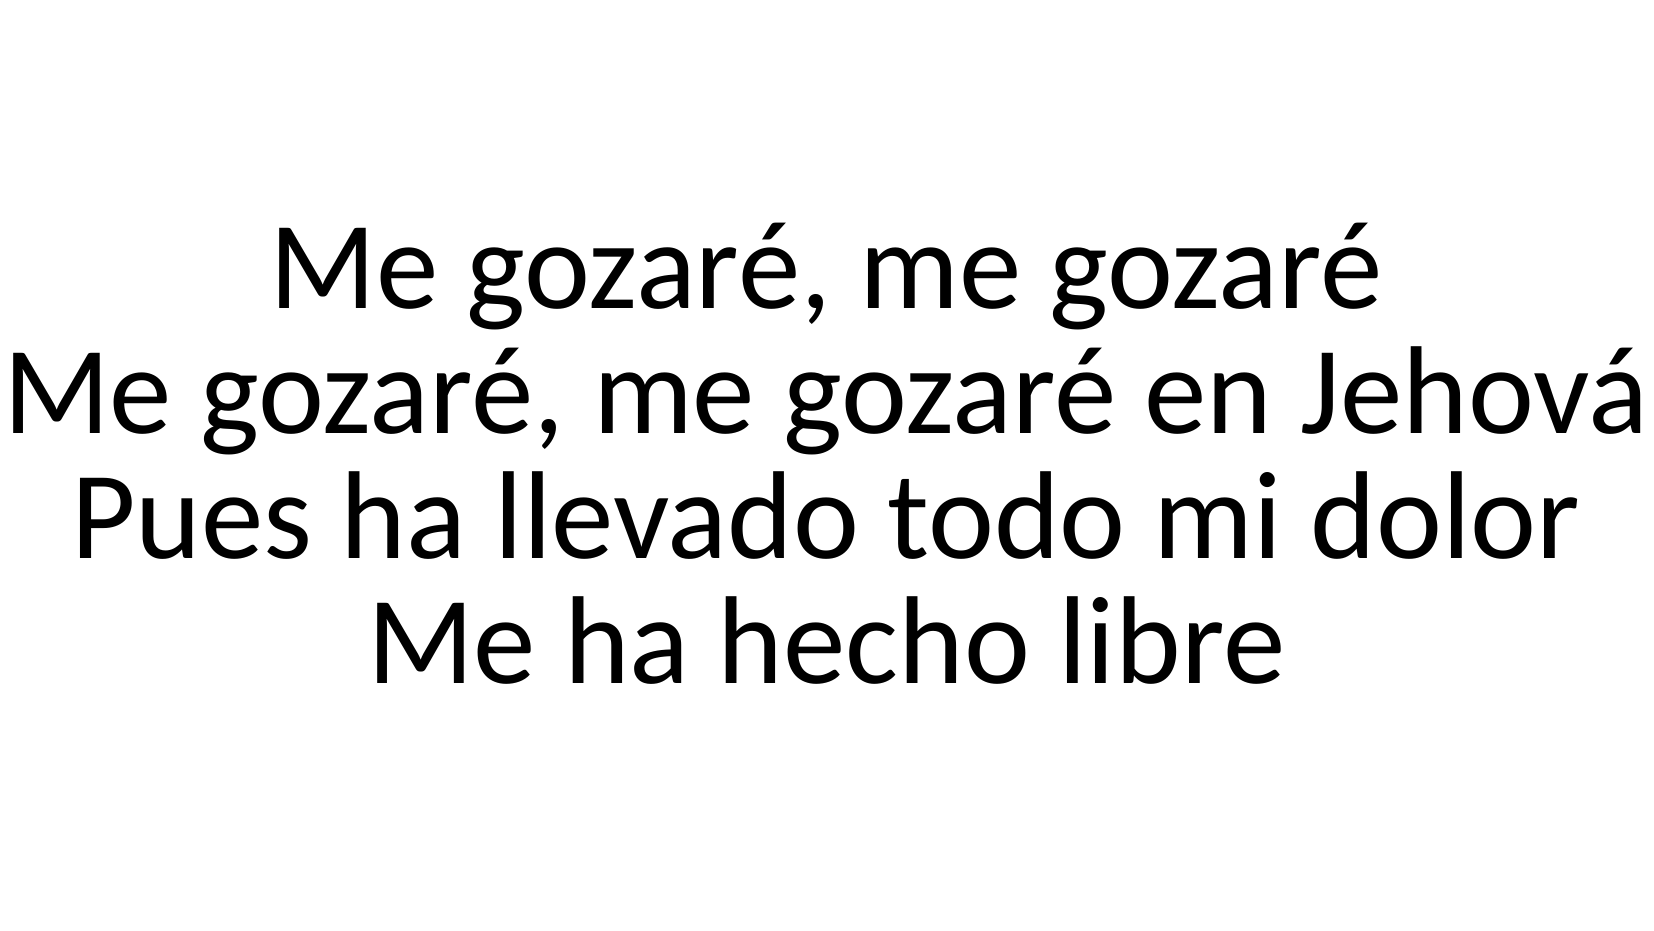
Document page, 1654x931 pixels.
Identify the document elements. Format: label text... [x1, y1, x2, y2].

title Me gozaré, me gozaré Me gozaré, me gozaré en Jehová Pues ha llevado todo mi dolor Me ha hecho libre [0, 0, 1654, 931]
